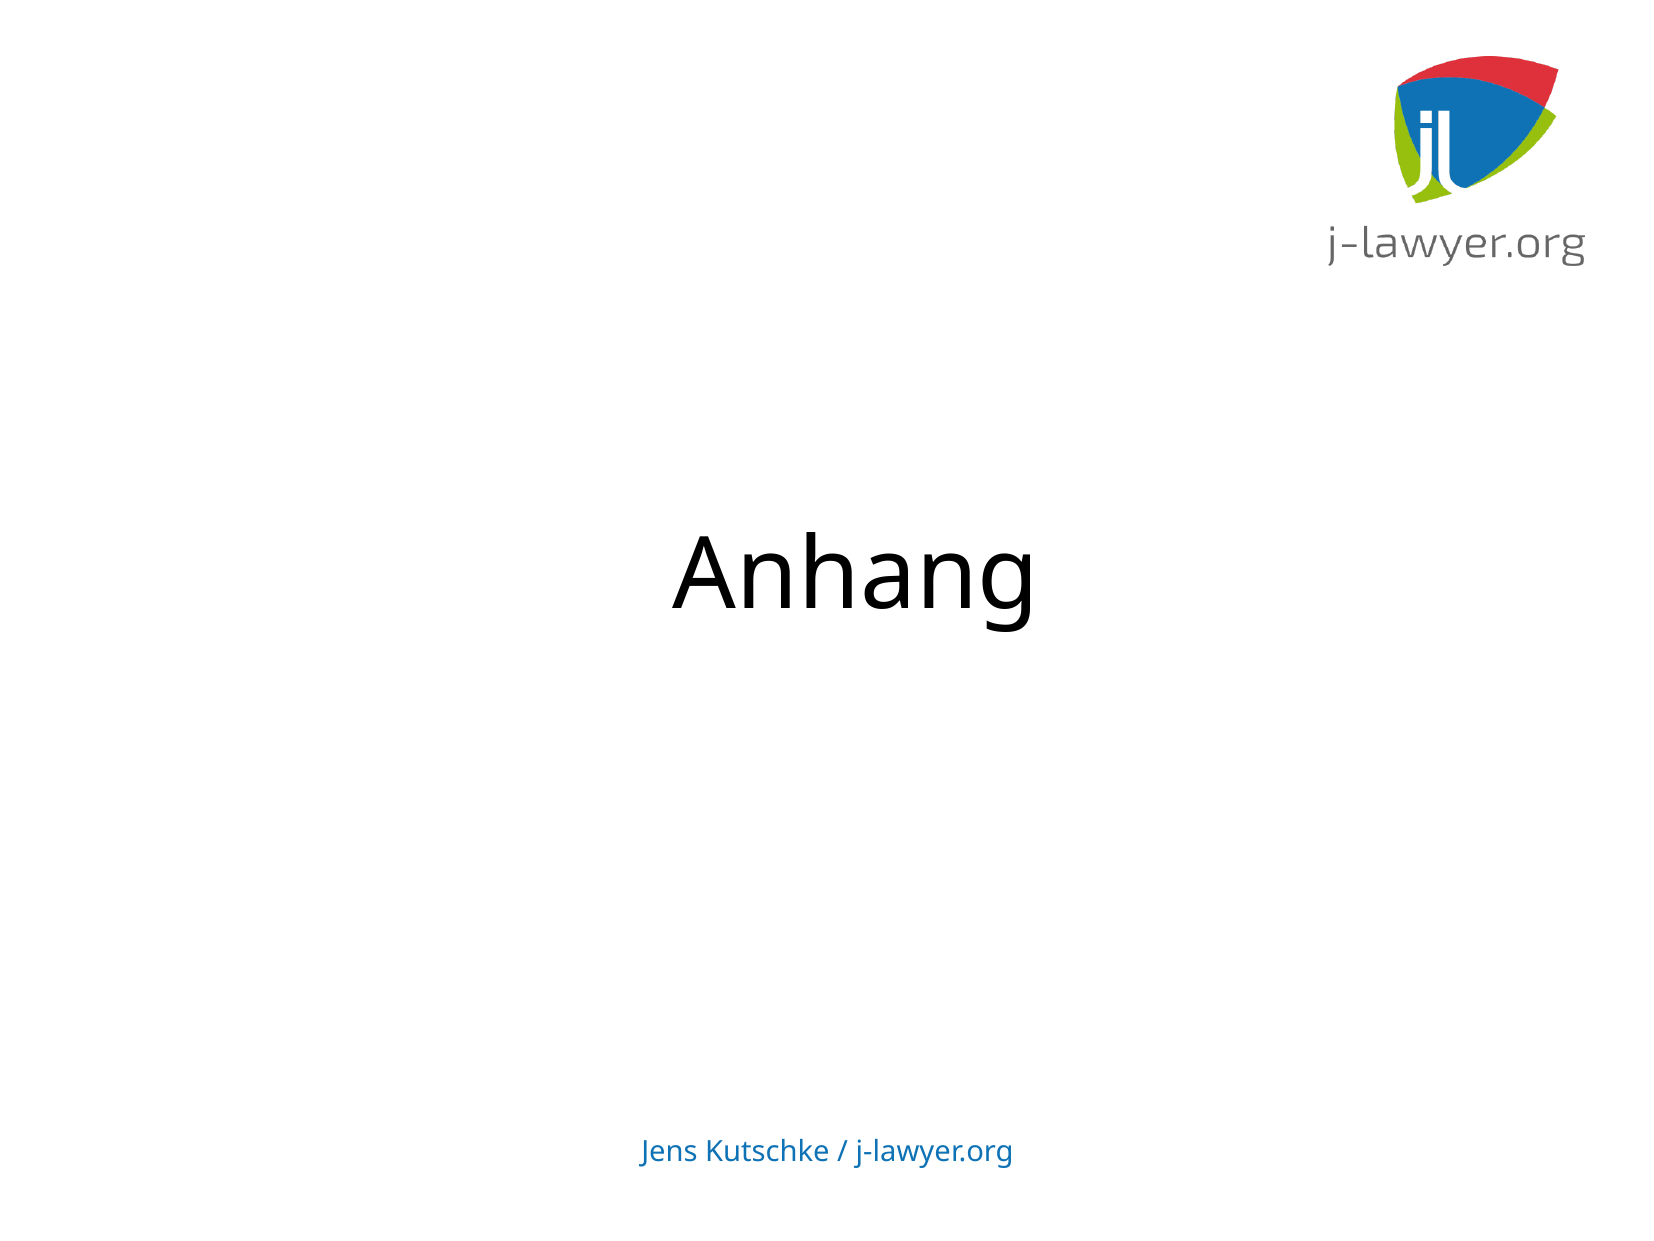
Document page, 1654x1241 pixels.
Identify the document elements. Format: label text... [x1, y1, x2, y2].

picture [1328, 56, 1585, 266]
list Anhang [76, 501, 1565, 951]
